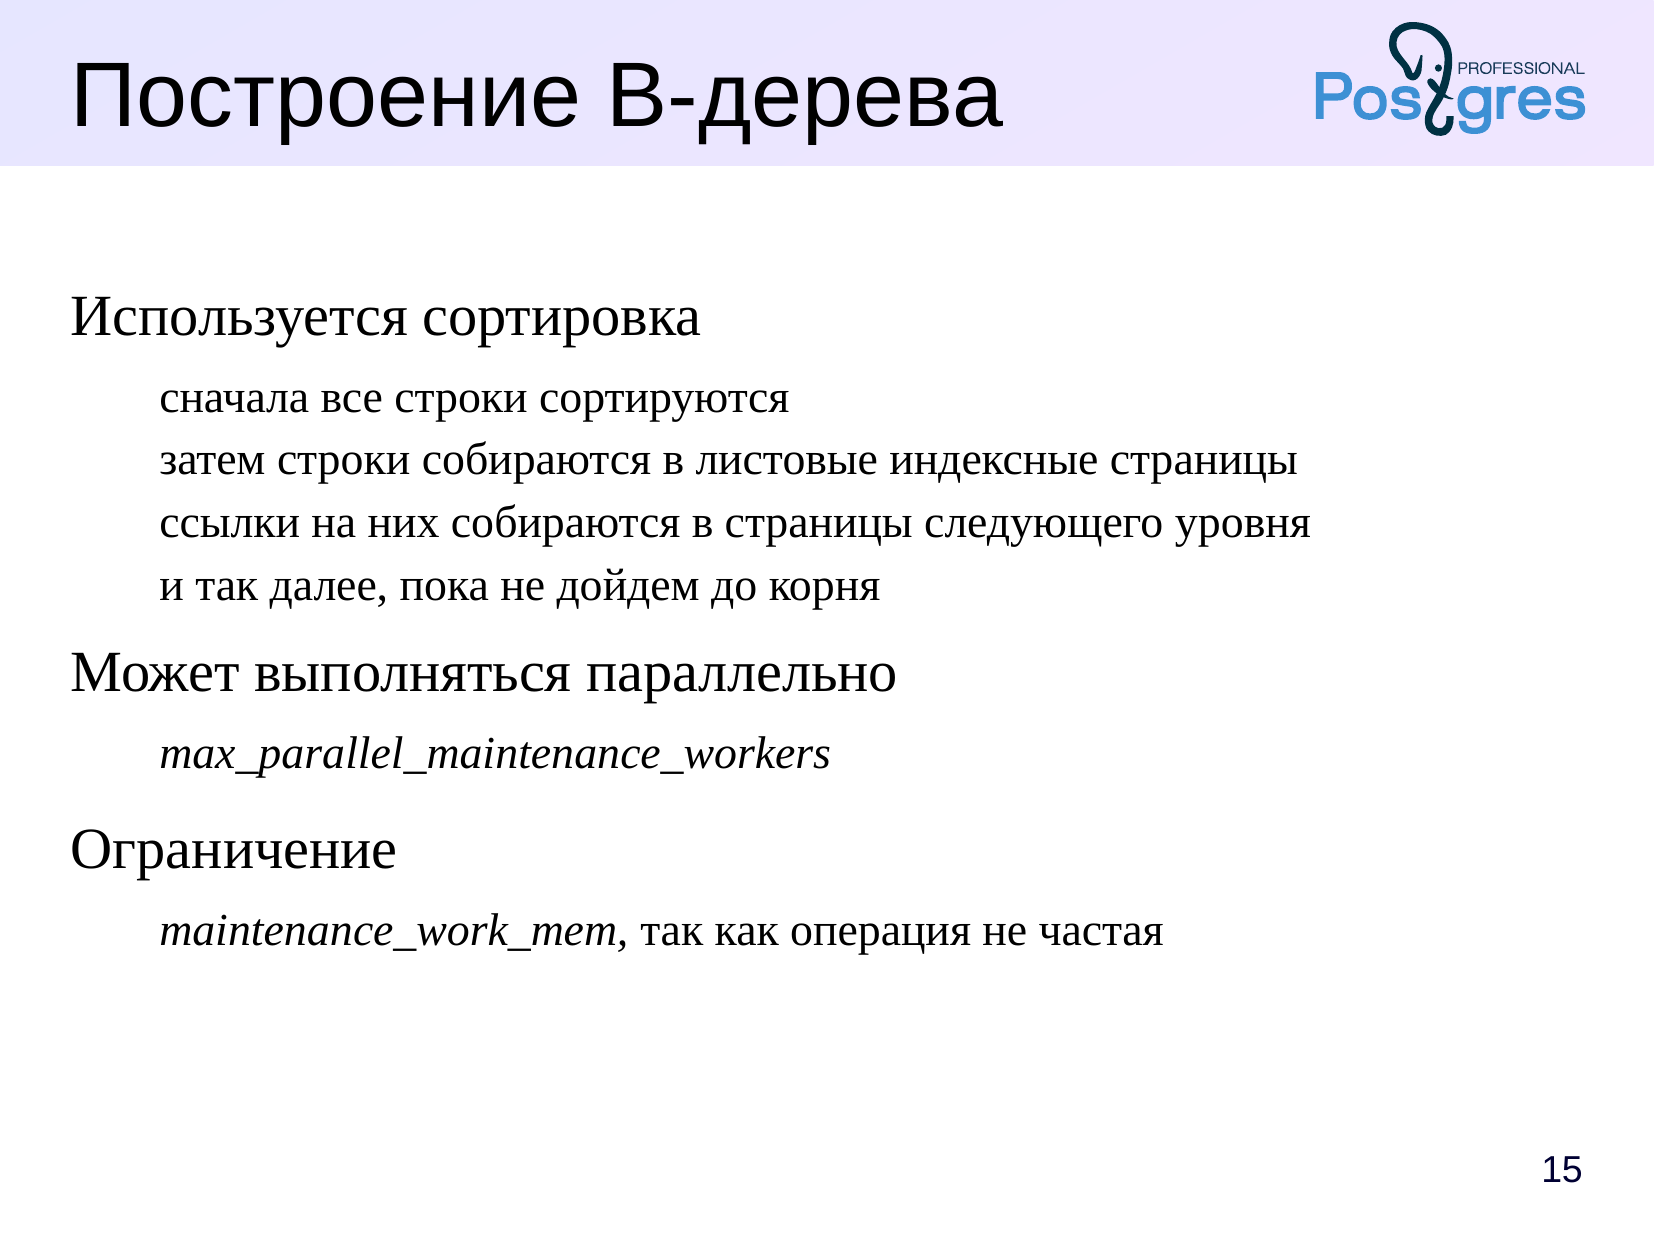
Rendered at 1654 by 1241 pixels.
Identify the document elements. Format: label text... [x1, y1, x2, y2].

list Используется сортировка сначала все строки сортируются затем строки собираются в листовые индексные страницы ссылки на них собираются в страницы следующего уровня и так далее, пока не дойдем до корня Может выполняться параллельно ﻿max_parallel_maintenance_workers Ограничение maintenance_work_mem, так как операция не частая [70, 283, 1583, 1141]
title Построение B-дерева [70, 43, 1241, 147]
